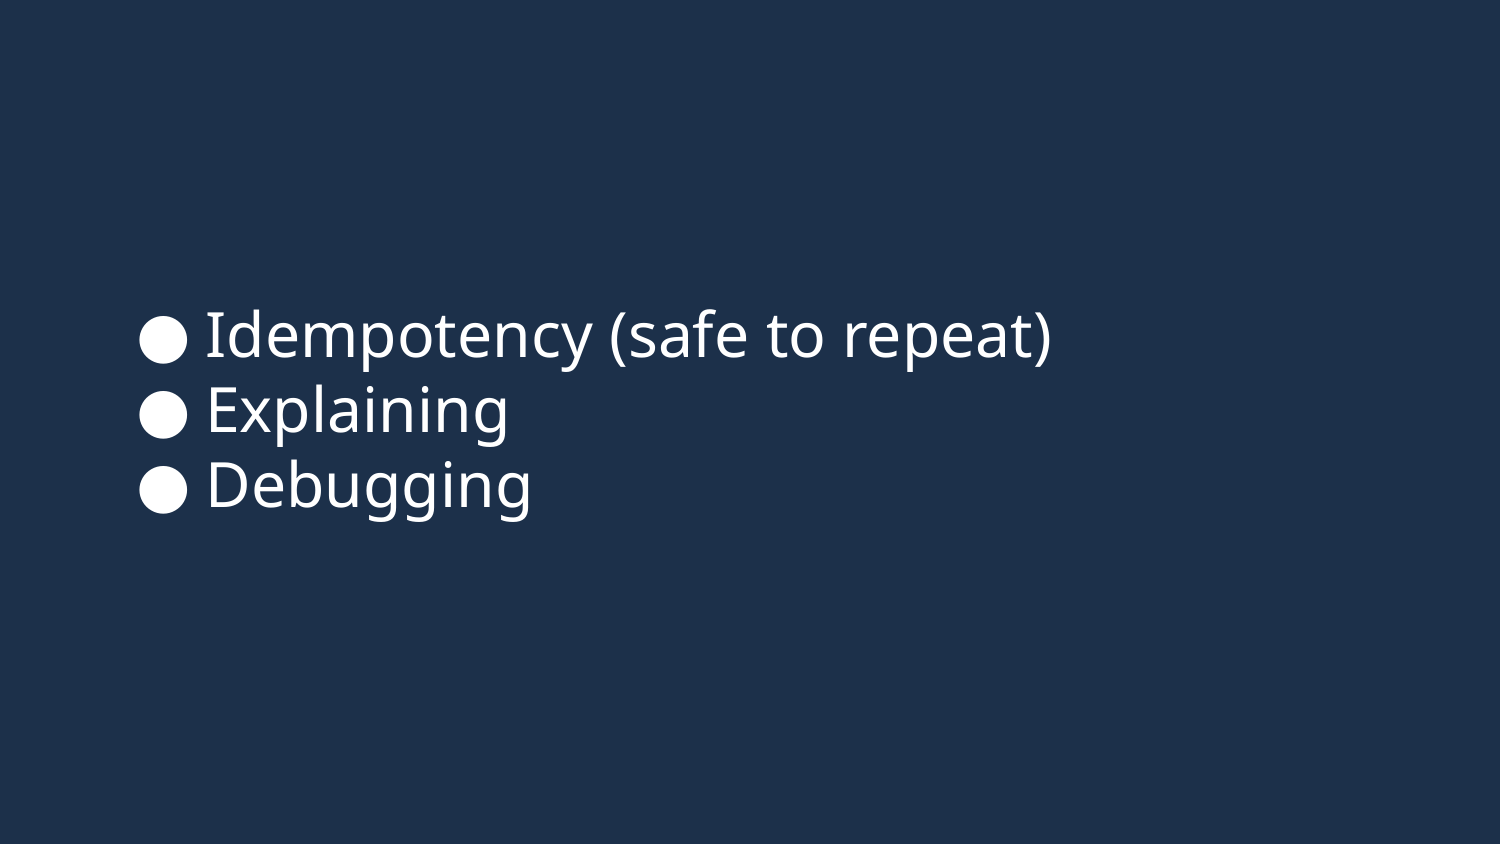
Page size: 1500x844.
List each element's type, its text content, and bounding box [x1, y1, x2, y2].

list Idempotency (safe to repeat) Explaining Debugging [115, 195, 1411, 471]
